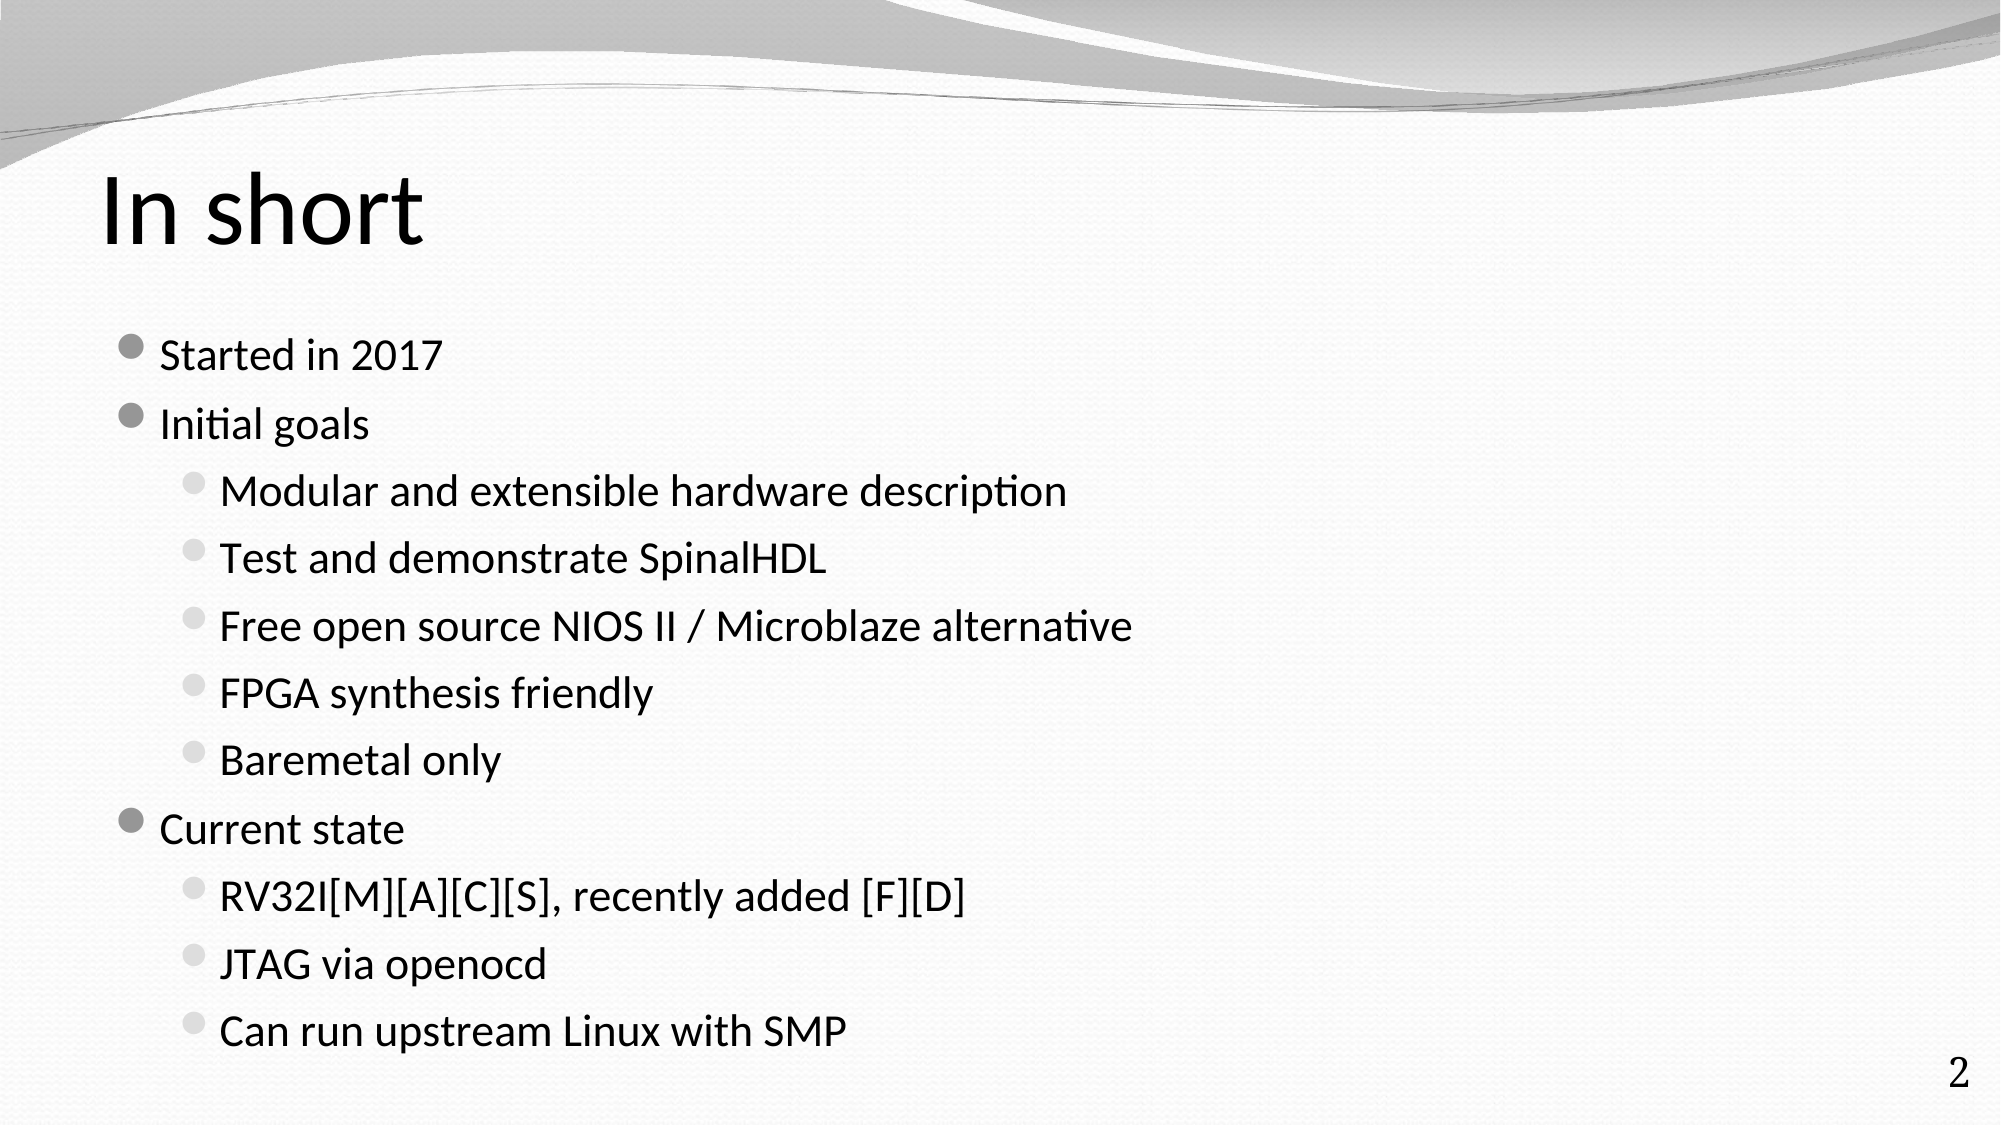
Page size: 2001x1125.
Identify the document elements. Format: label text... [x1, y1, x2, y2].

list Started in 2017 Initial goals Modular and extensible hardware description Test and demonstrate SpinalHDL Free open source NIOS II / Microblaze alternative FPGA synthesis friendly Baremetal only Current state RV32I[M][A][C][S], recently added [F][D] JTAG via openocd Can run upstream Linux with SMP [99, 317, 1901, 1038]
title In short [99, 77, 1901, 266]
text_box <numéro> [1804, 1042, 1971, 1103]
picture [0, 0, 2001, 1125]
